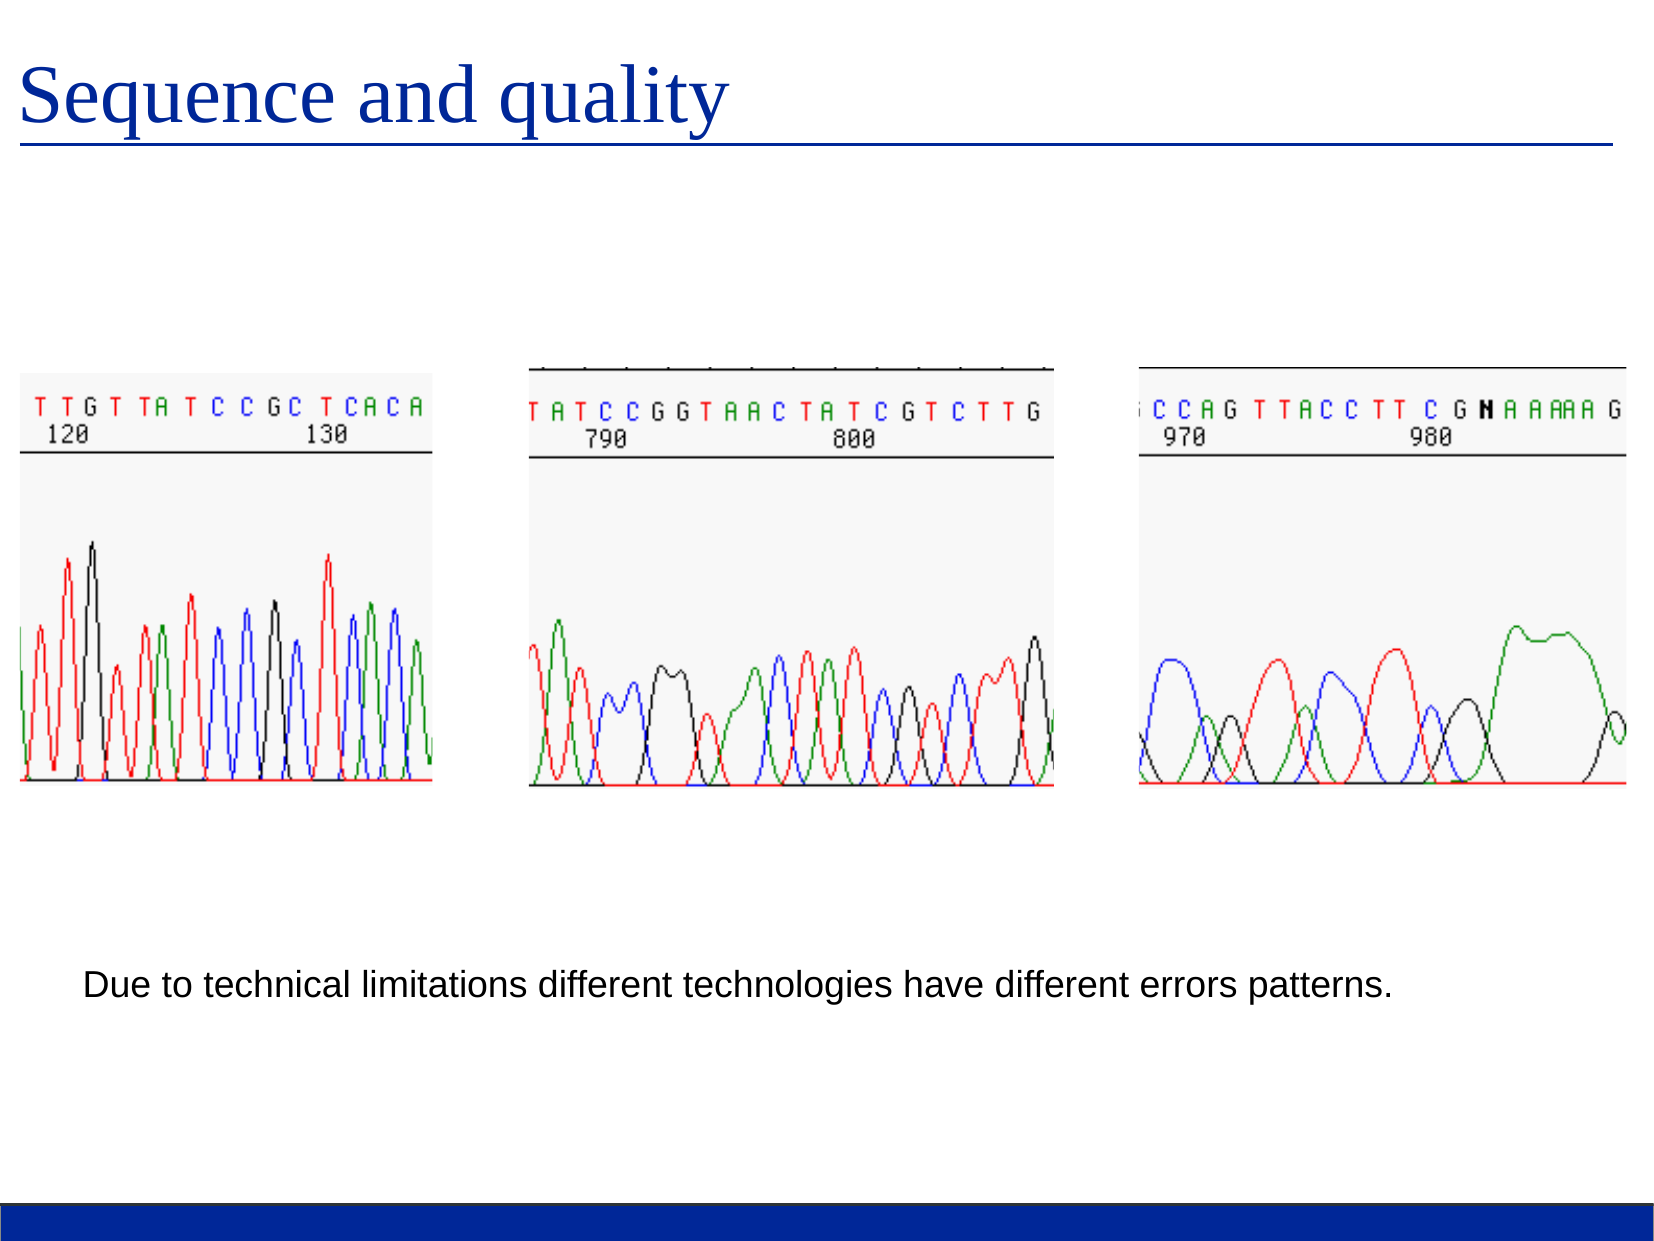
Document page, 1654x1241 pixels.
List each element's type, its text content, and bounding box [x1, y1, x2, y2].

picture [19, 373, 433, 786]
picture [528, 367, 1054, 789]
list Due to technical limitations different technologies have different errors patterns. [82, 963, 1571, 1049]
title Sequence and quality [17, 0, 1589, 198]
picture [1138, 367, 1627, 789]
